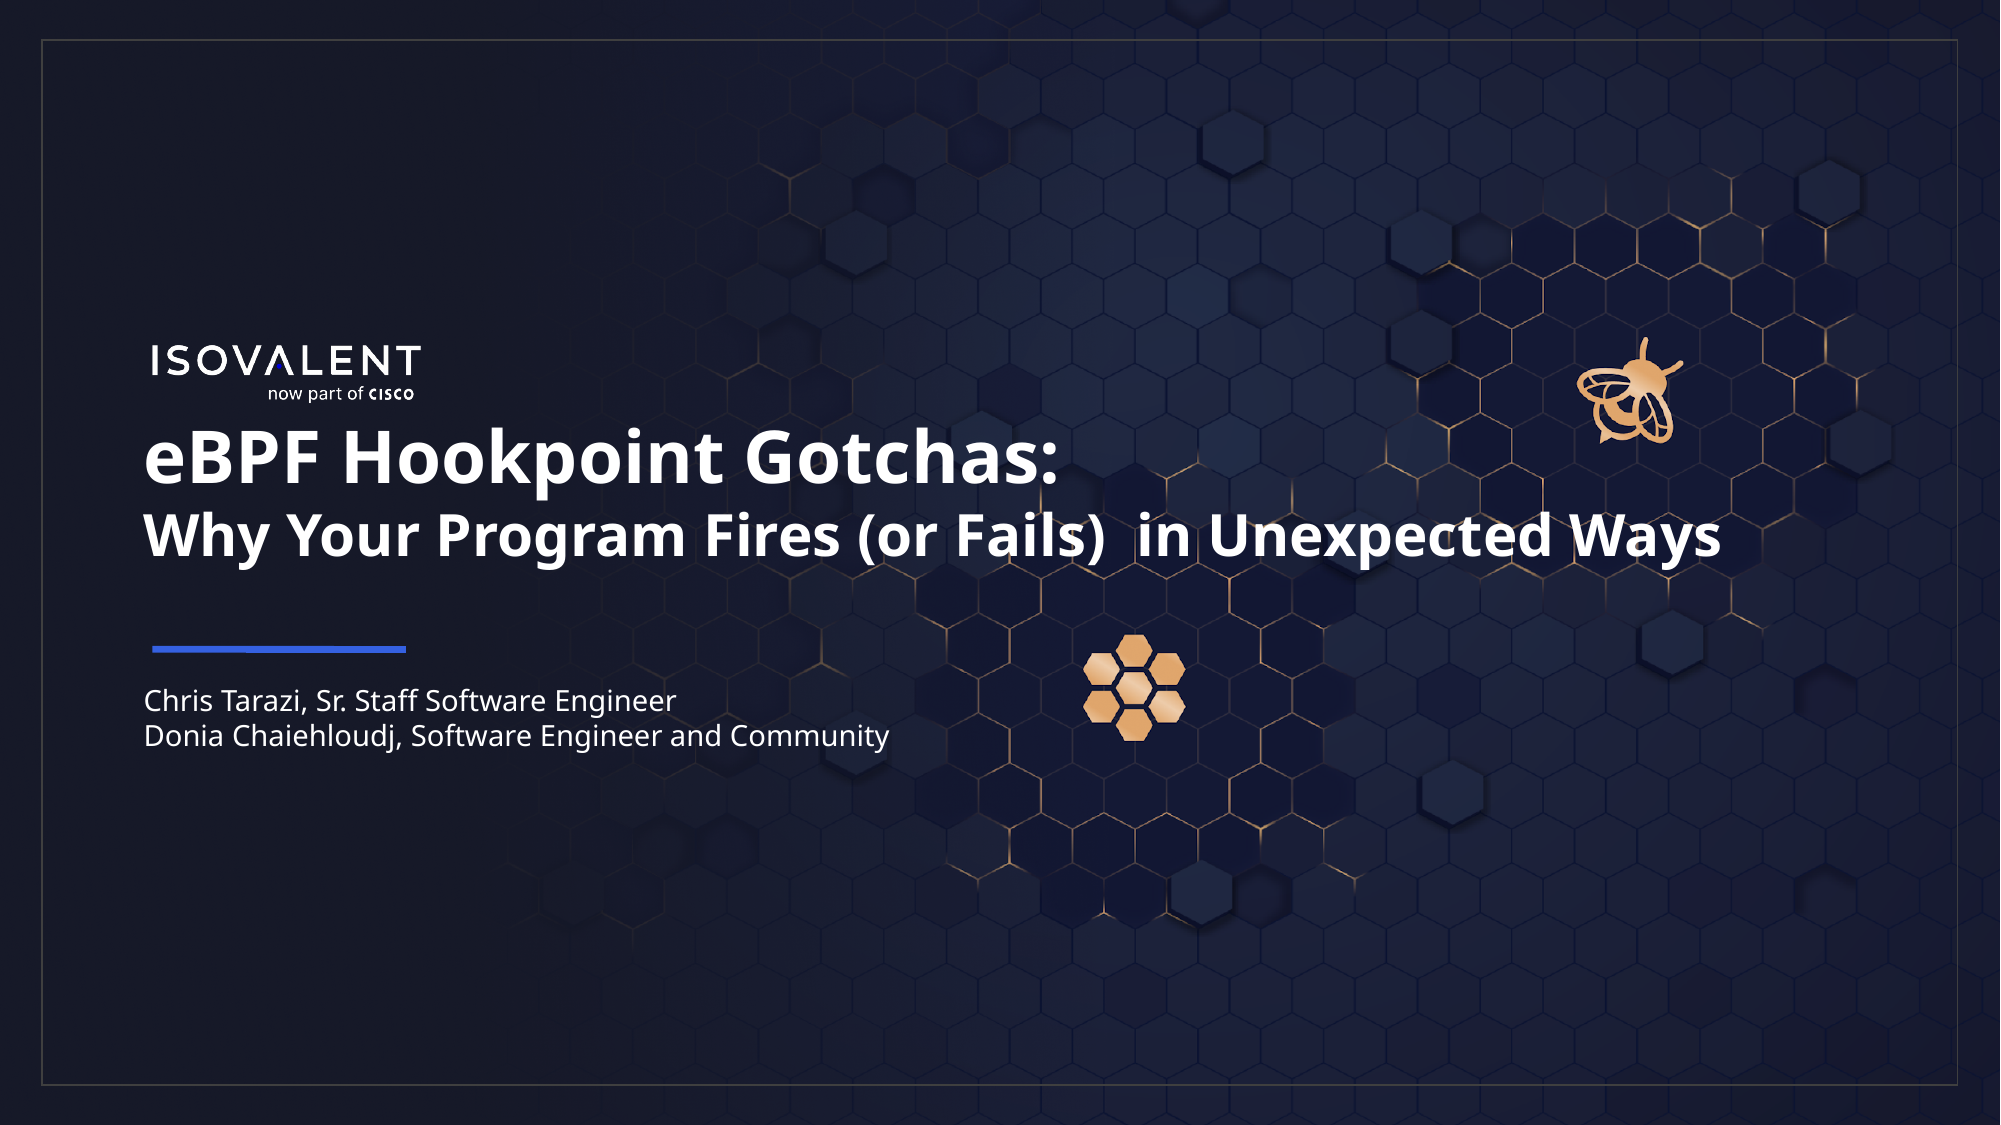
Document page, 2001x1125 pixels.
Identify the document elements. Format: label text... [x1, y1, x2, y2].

picture [0, 0, 2000, 1125]
list eBPF Hookpoint Gotchas: Why Your Program Fires (or Fails) in Unexpected Ways [128, 402, 1896, 622]
list Chris Tarazi, Sr. Staff Software Engineer Donia Chaiehloudj, Software Engineer and Community [128, 674, 971, 780]
